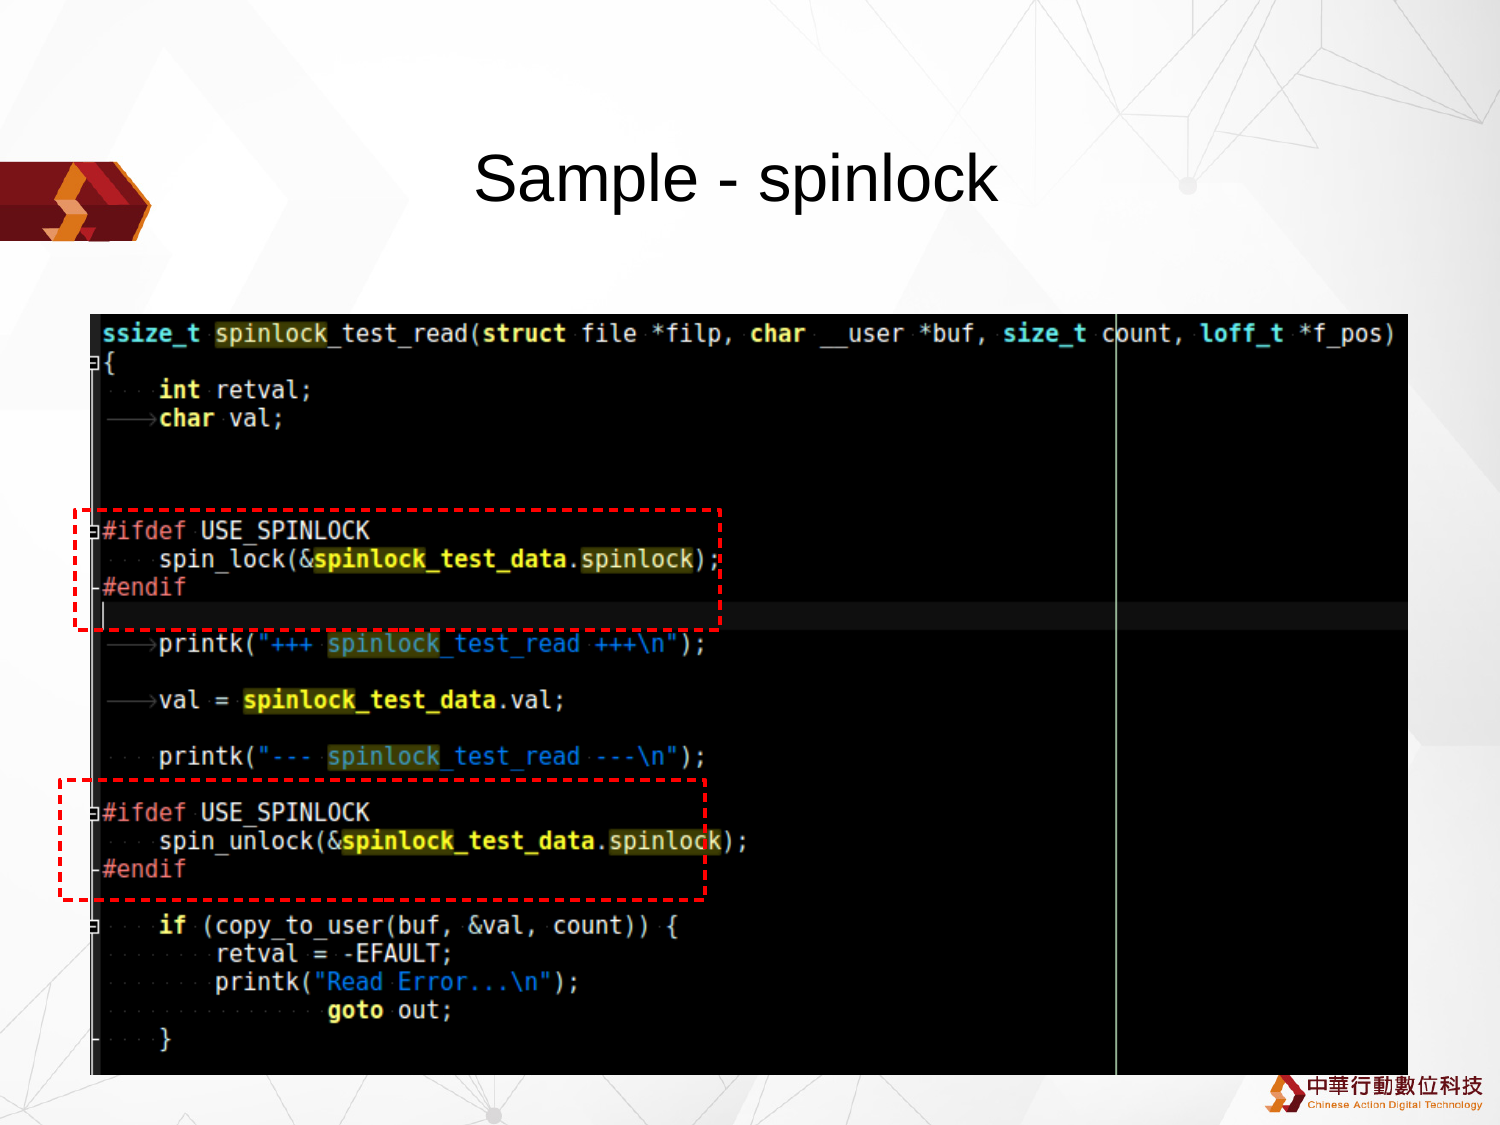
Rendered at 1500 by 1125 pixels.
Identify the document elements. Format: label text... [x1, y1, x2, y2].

picture [0, 0, 1500, 1125]
title Sample - spinlock [107, 101, 1367, 255]
